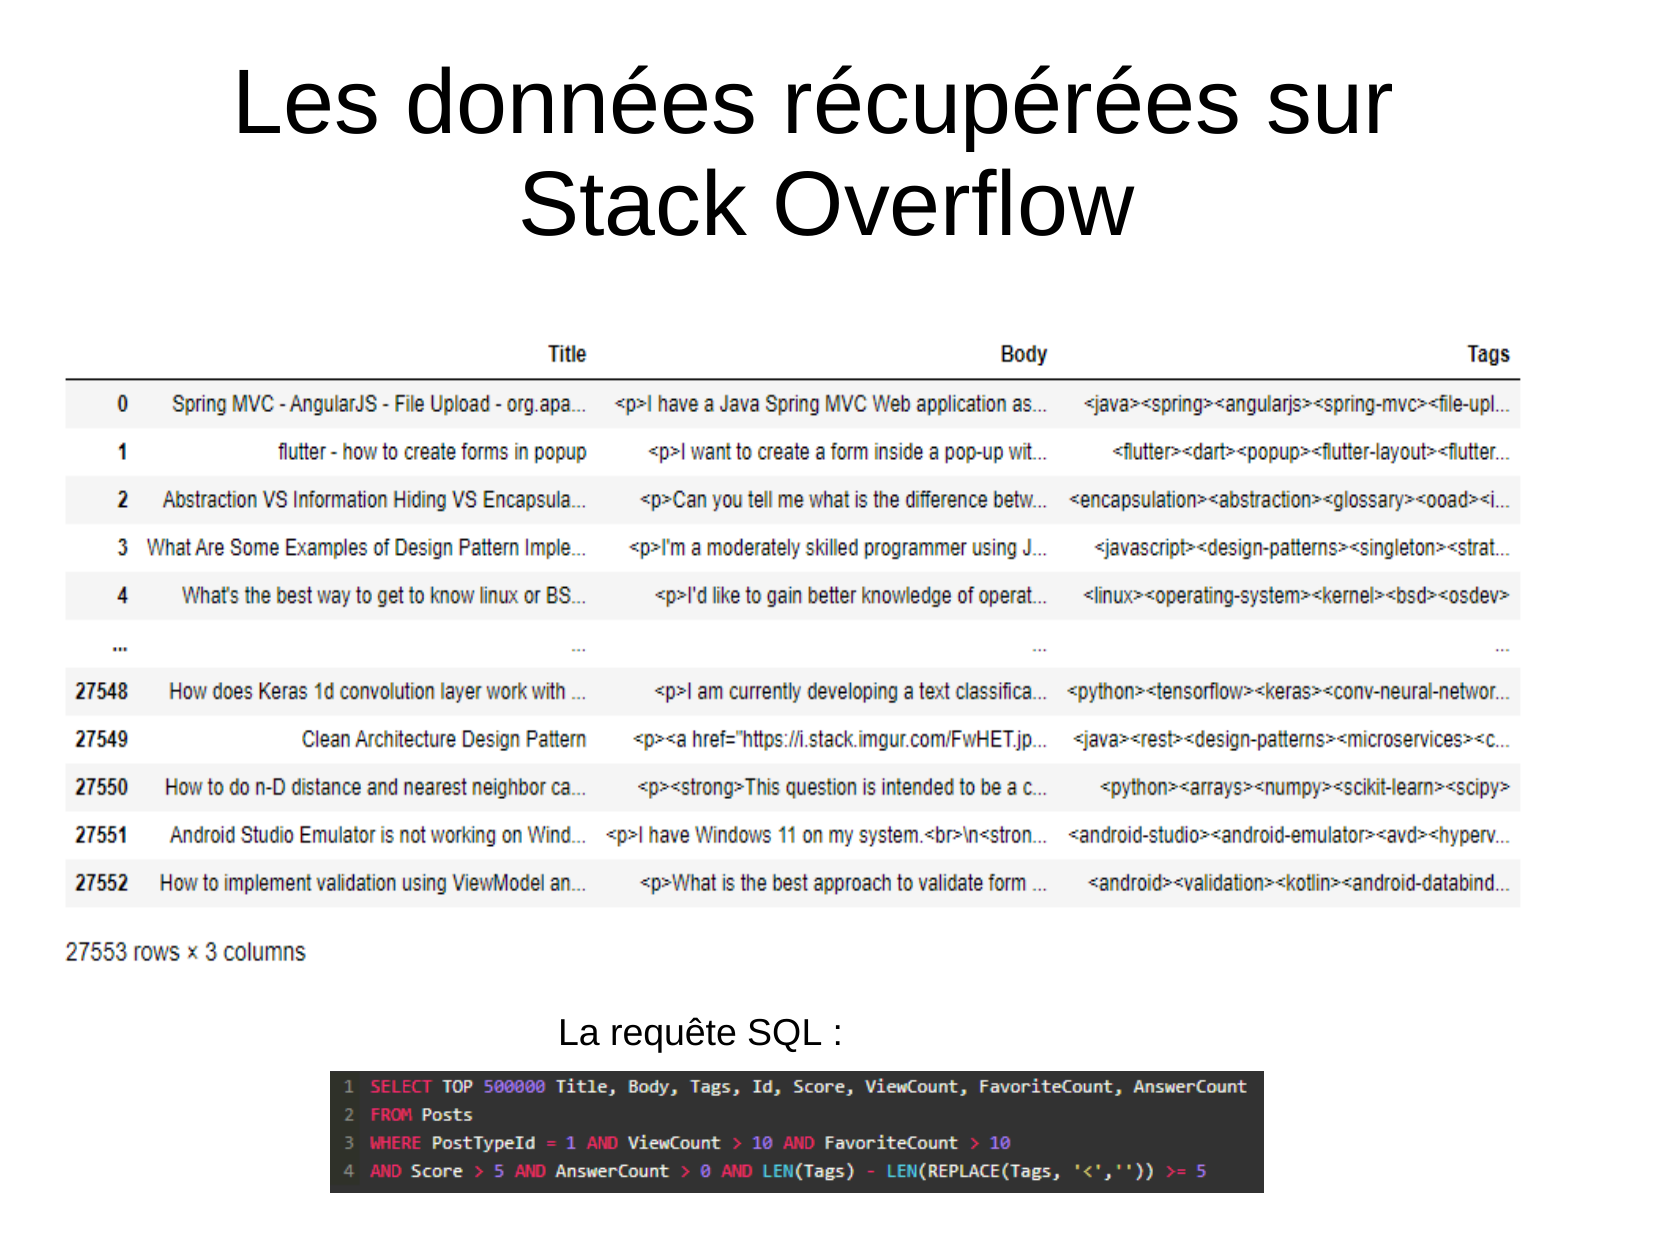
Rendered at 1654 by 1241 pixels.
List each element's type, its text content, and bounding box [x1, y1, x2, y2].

picture [330, 1071, 1264, 1193]
title Les données récupérées sur Stack Overflow [82, 49, 1571, 257]
text_box La requête SQL : [543, 1003, 993, 1061]
picture [47, 318, 1571, 974]
